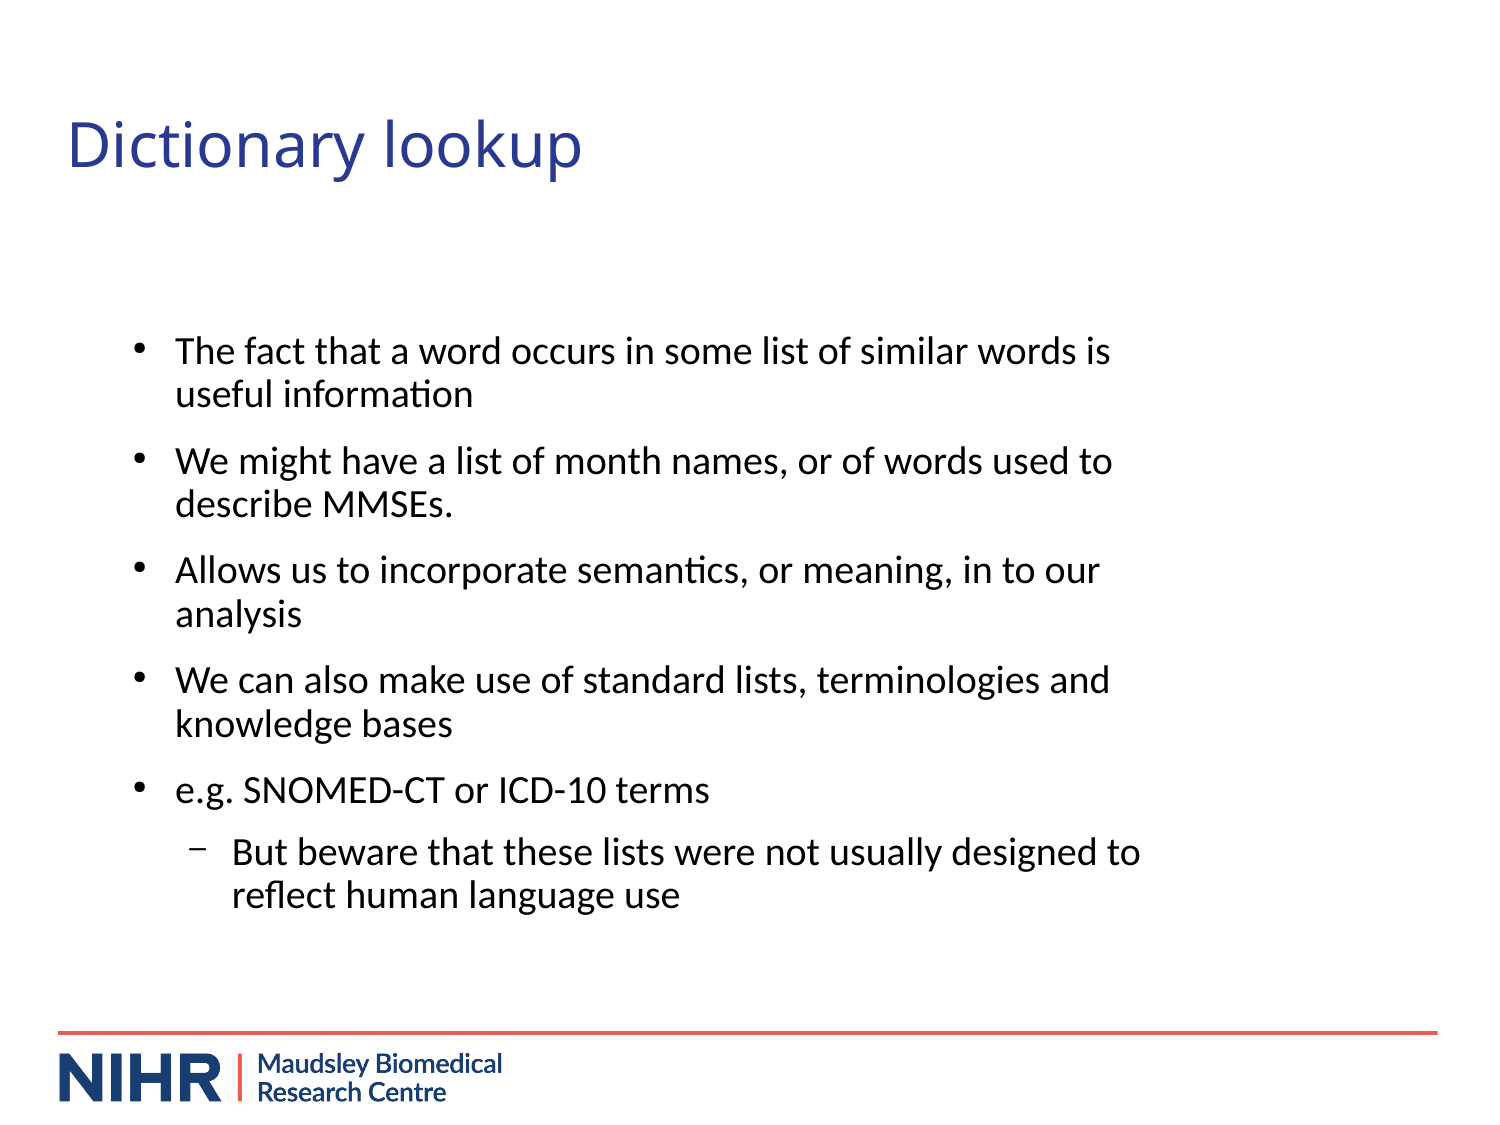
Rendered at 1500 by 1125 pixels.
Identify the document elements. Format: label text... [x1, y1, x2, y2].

picture [29, 1018, 531, 1125]
title Dictionary lookup [51, 89, 1449, 223]
list The fact that a word occurs in some list of similar words is useful information We might have a list of month names, or of words used to describe MMSEs. Allows us to incorporate semantics, or meaning, in to our analysis We can also make use of standard lists, terminologies and knowledge bases e.g. SNOMED-CT or ICD-10 terms But beware that these lists were not usually designed to reflect human language use [118, 258, 1182, 922]
